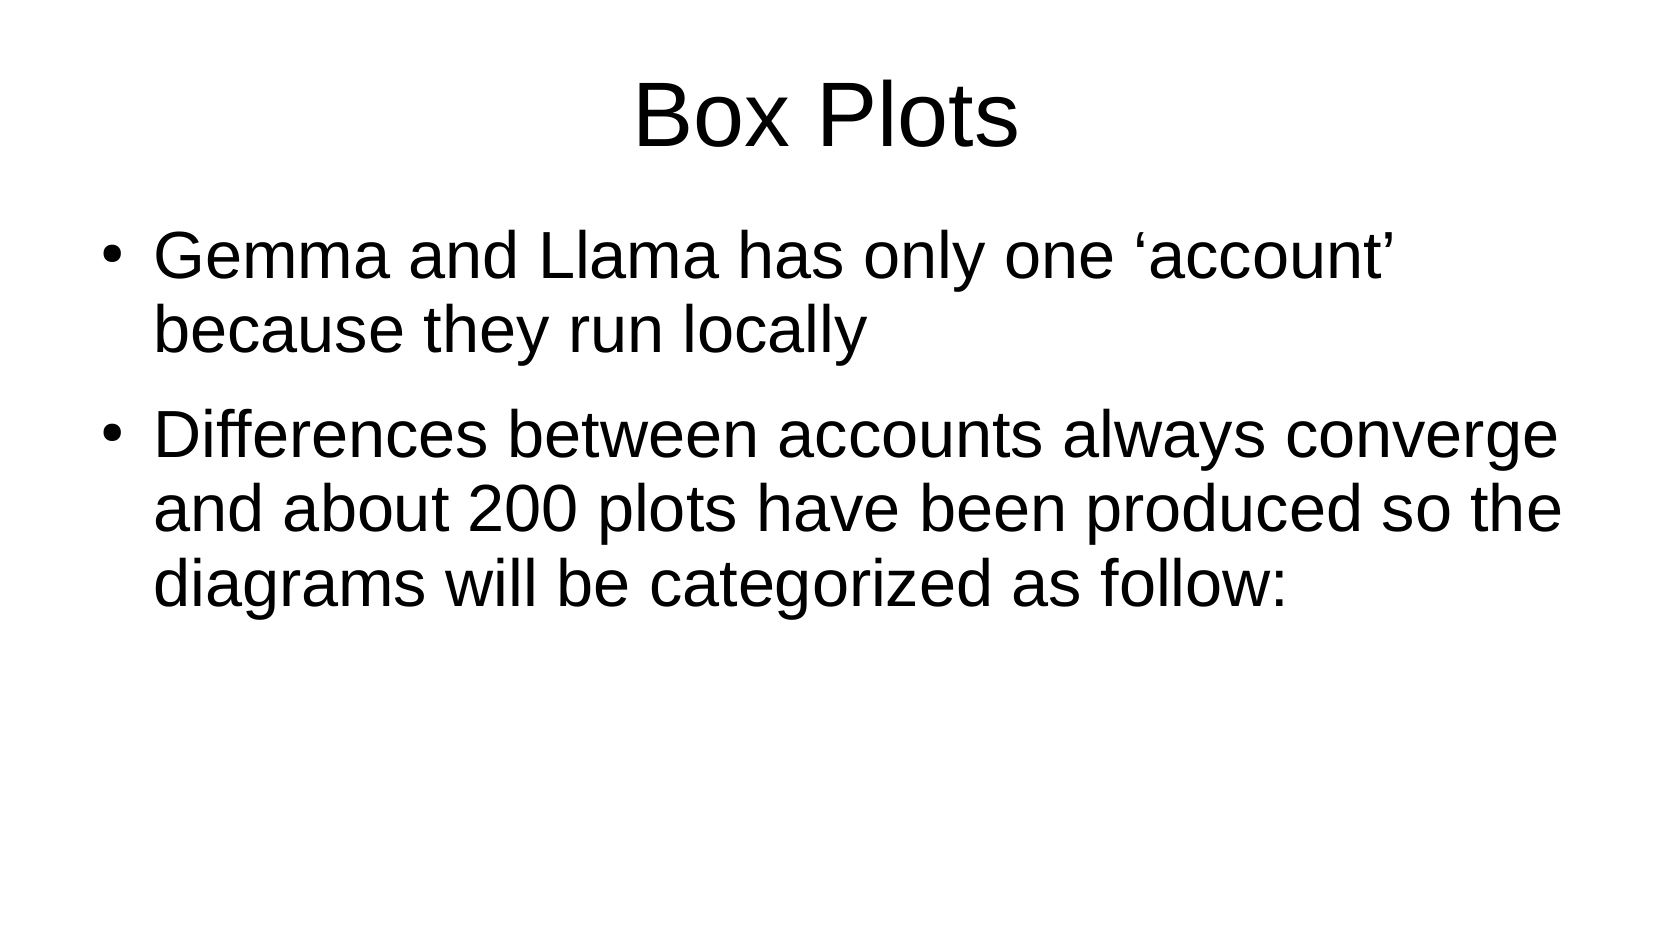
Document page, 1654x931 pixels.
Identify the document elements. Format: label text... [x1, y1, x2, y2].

list Gemma and Llama has only one ‘account’ because they run locally Differences between accounts always converge and about 200 plots have been produced so the diagrams will be categorized as follow: [82, 217, 1571, 758]
title Box Plots [82, 37, 1571, 193]
